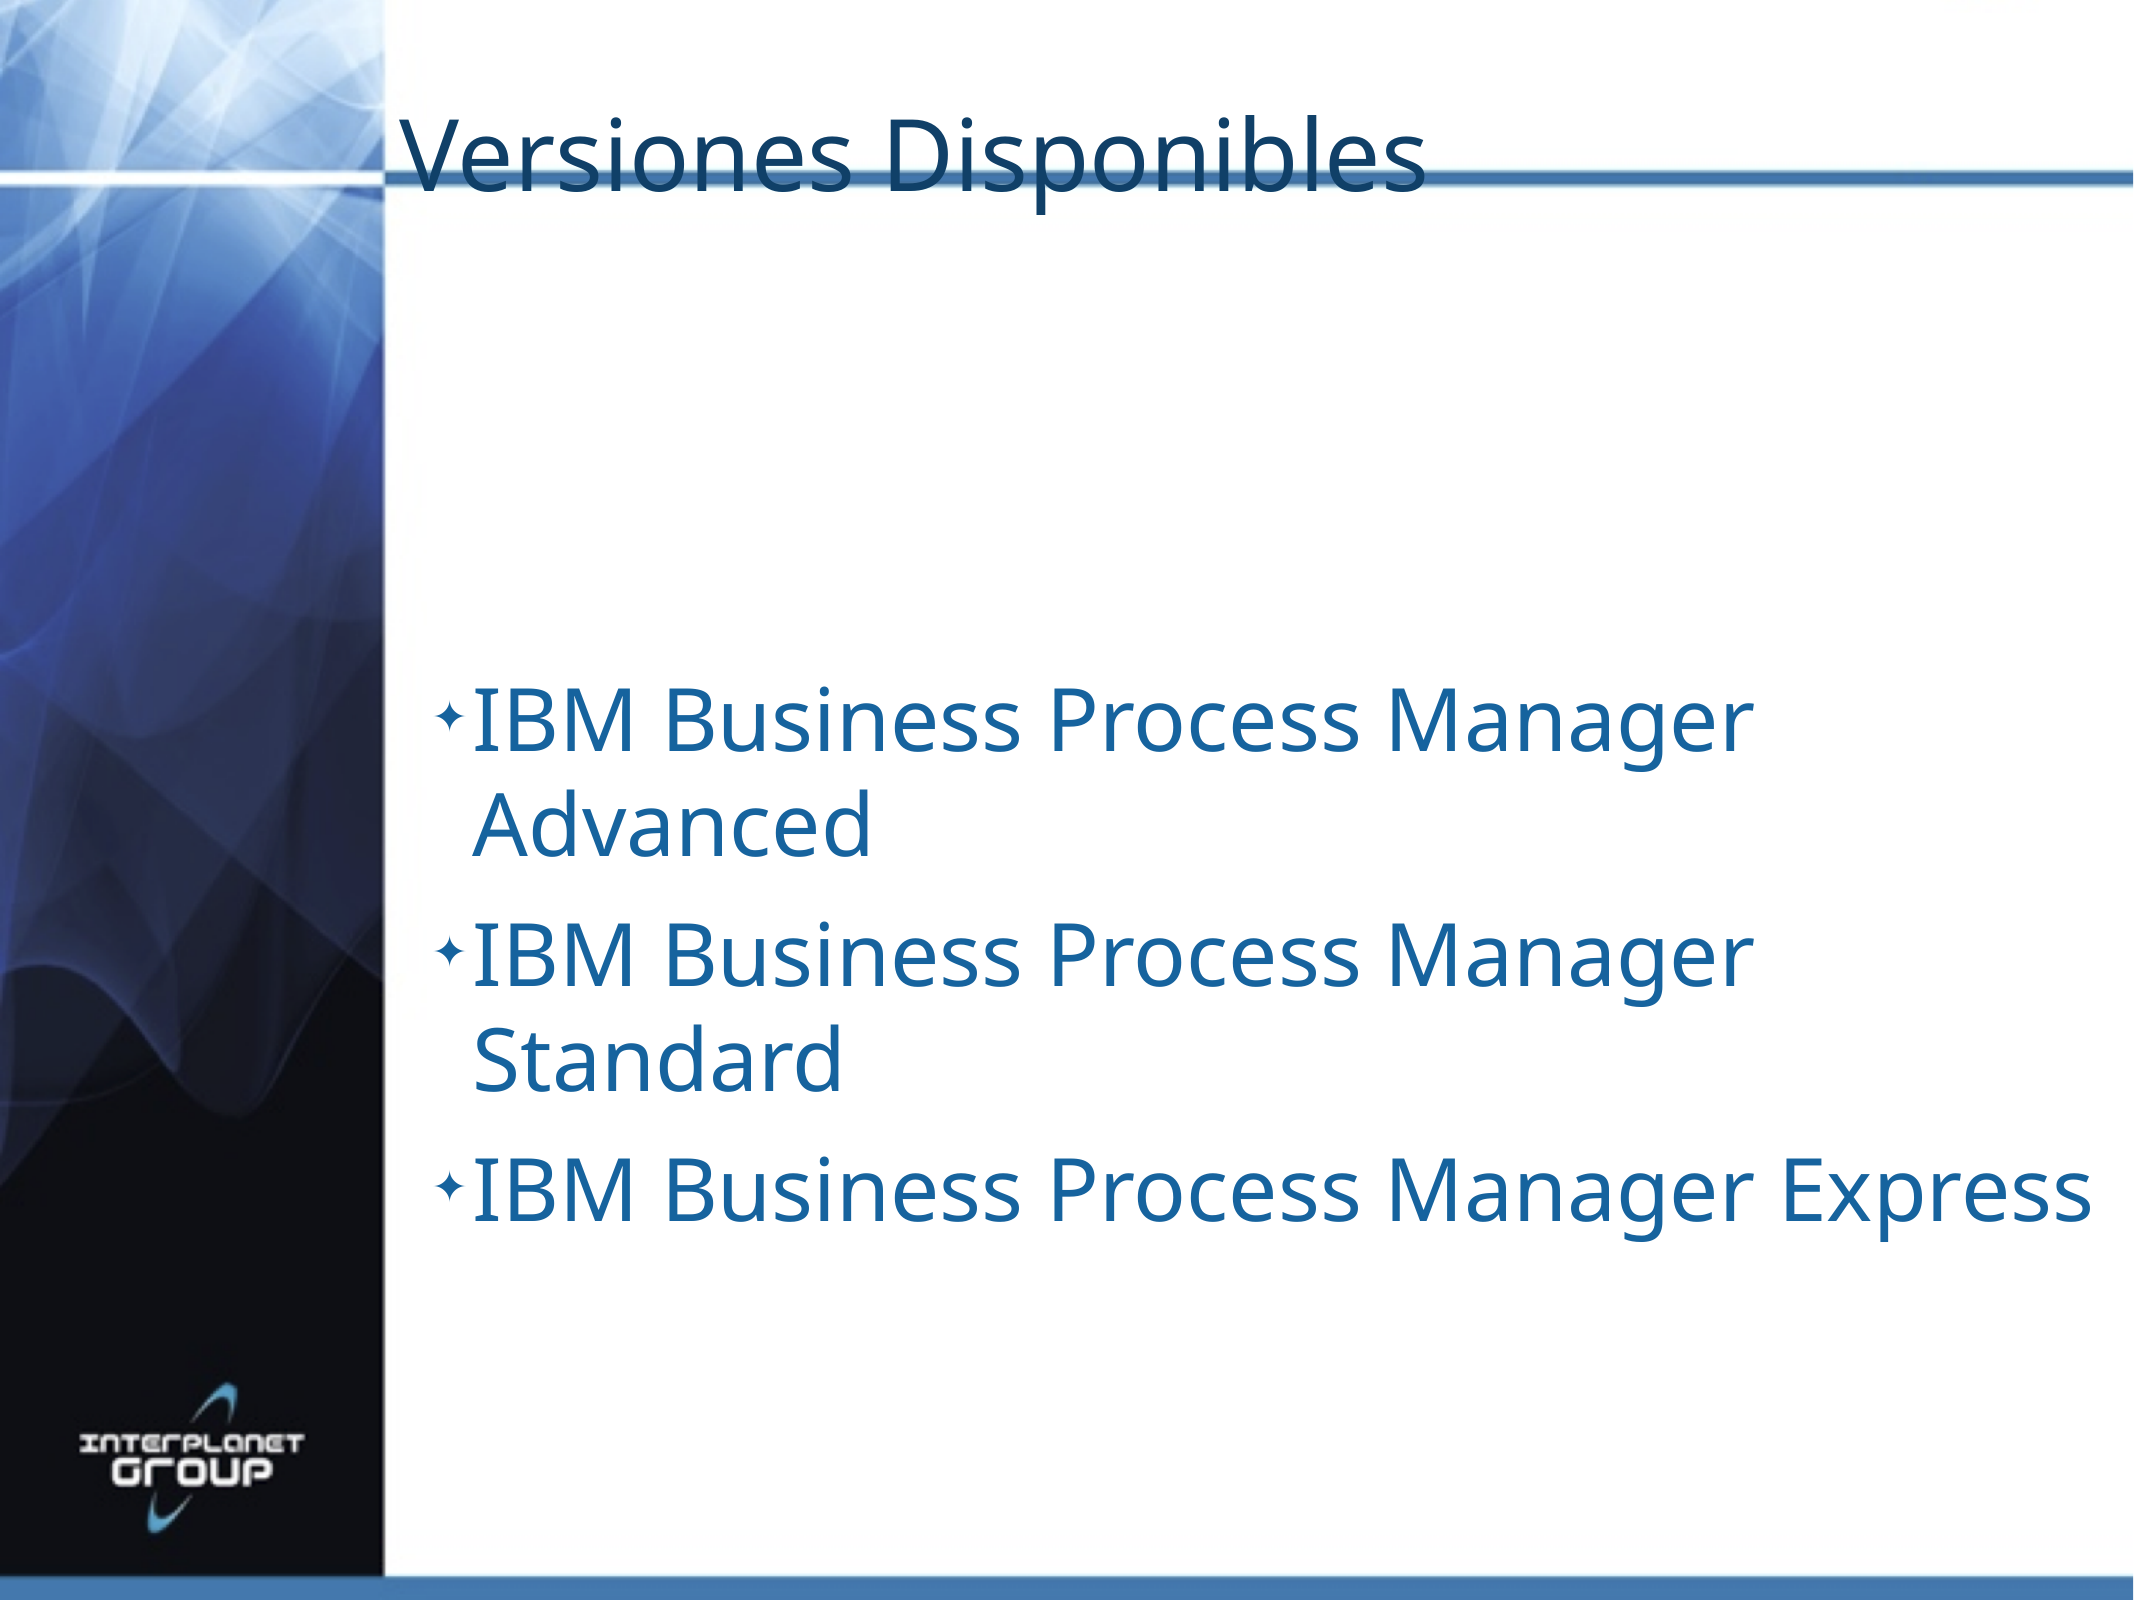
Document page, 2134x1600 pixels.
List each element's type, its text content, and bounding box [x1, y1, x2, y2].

title Versiones Disponibles [391, 22, 2109, 335]
list IBM Business Process Manager Advanced IBM Business Process Manager Standard IBM Business Process Manager Express [391, 335, 2109, 1567]
picture [0, 0, 2134, 1600]
